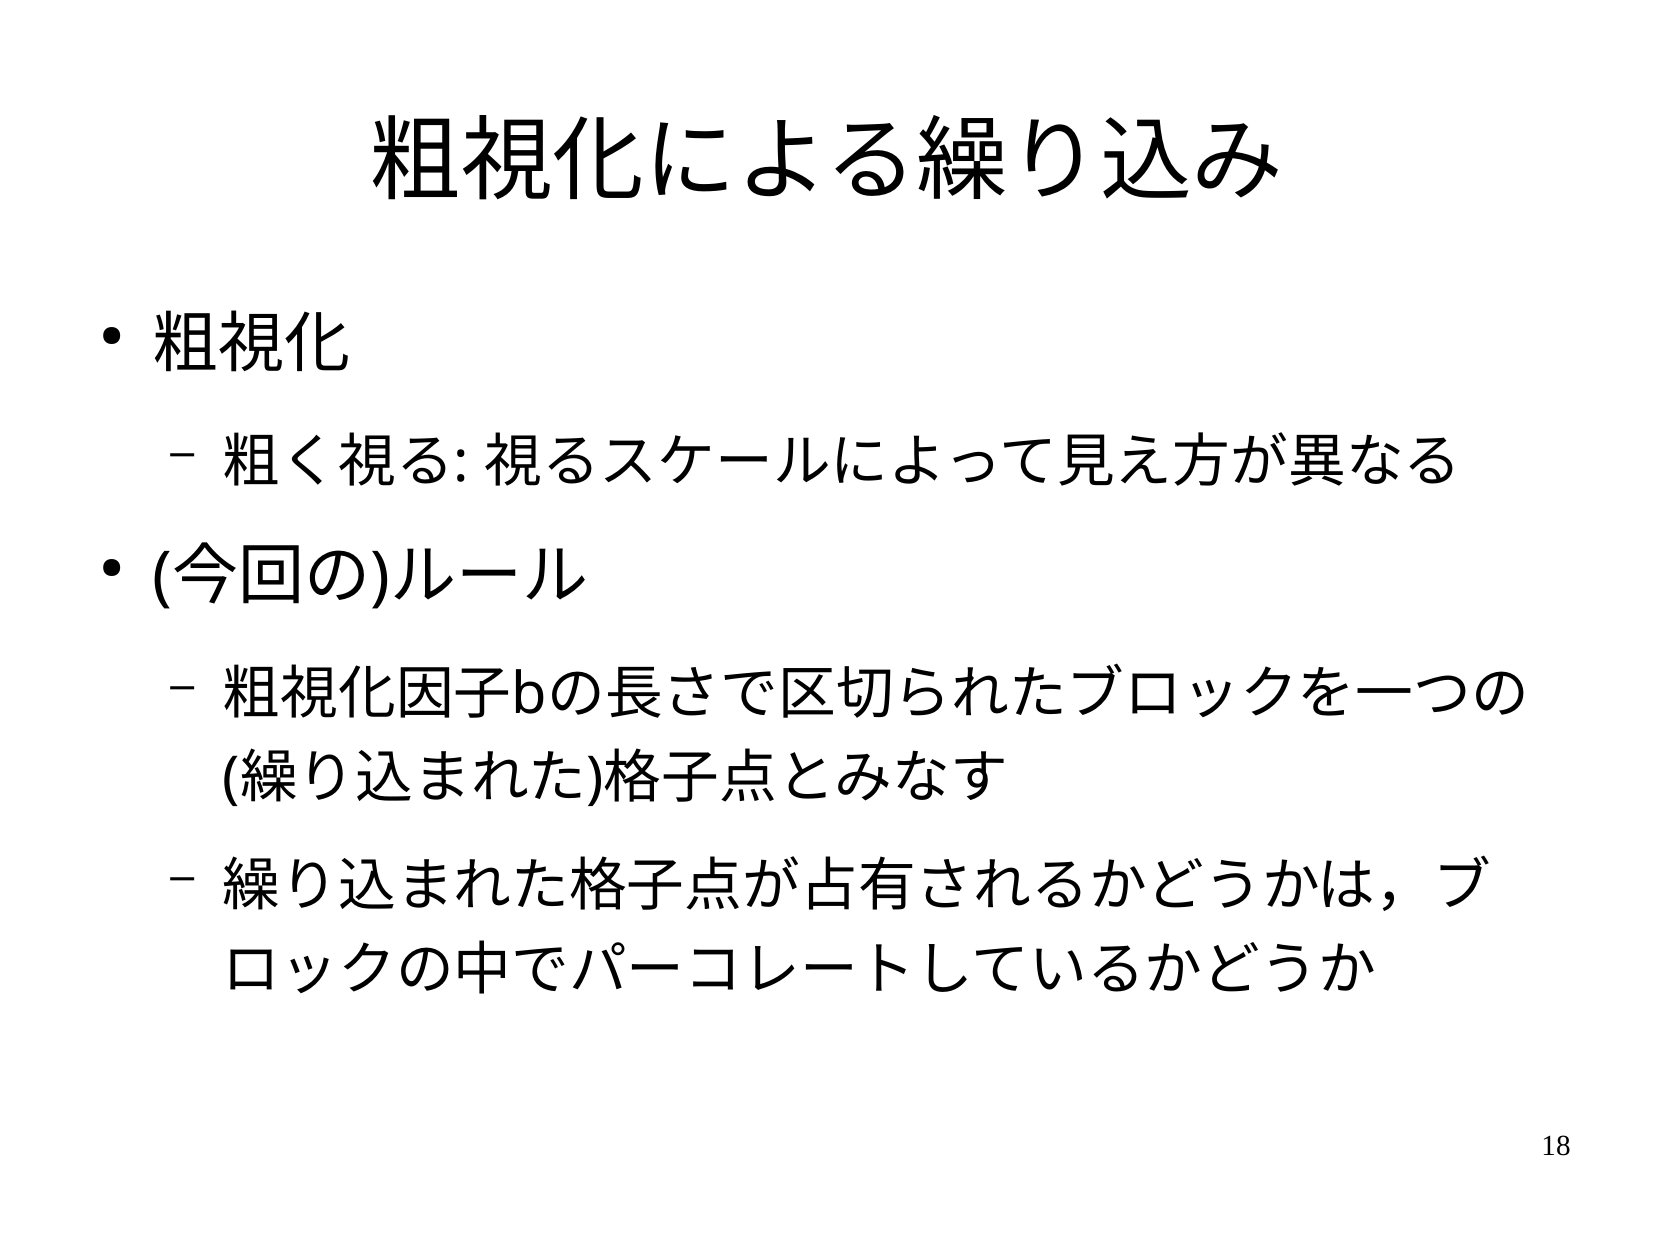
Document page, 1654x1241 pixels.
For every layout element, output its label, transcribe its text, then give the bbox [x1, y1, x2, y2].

title 粗視化による繰り込み [82, 49, 1571, 257]
list 粗視化 粗く視る: 視るスケールによって見え方が異なる (今回の)ルール 粗視化因子bの長さで区切られたブロックを一つの(繰り込まれた)格子点とみなす 繰り込まれた格子点が占有されるかどうかは，ブロックの中でパーコレートしているかどうか [82, 290, 1571, 1010]
